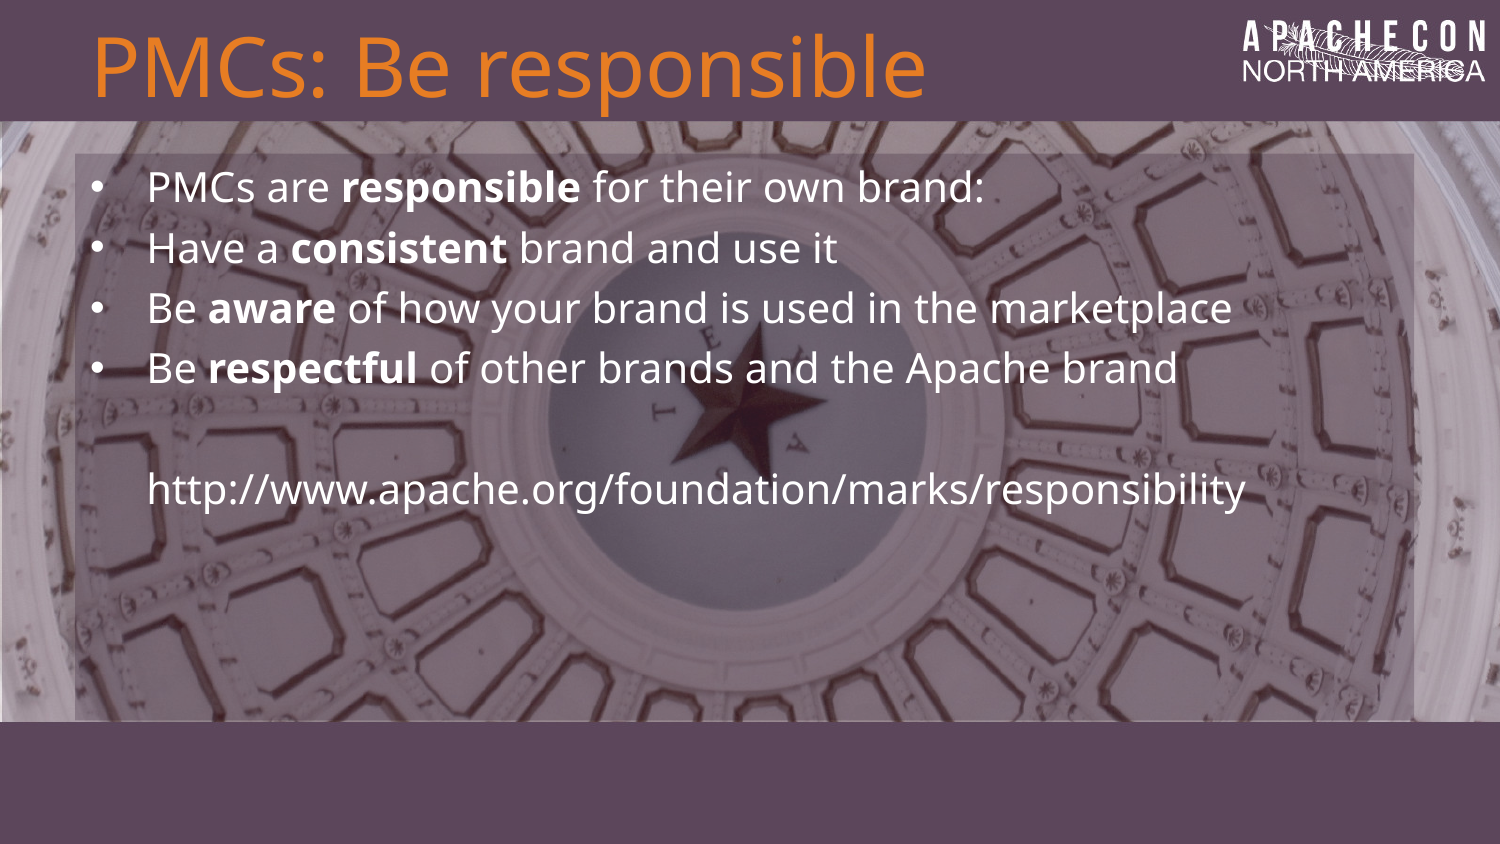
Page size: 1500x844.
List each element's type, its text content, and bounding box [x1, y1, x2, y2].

picture [0, 0, 1500, 844]
text_box PMCs: Be responsible [75, 6, 1116, 107]
text_box PMCs are responsible for their own brand: Have a consistent brand and use it Be aware of how your brand is used in the marketplace Be respectful of other brands and the Apache brand http://www.apache.org/foundation/marks/responsibility [75, 153, 1415, 721]
